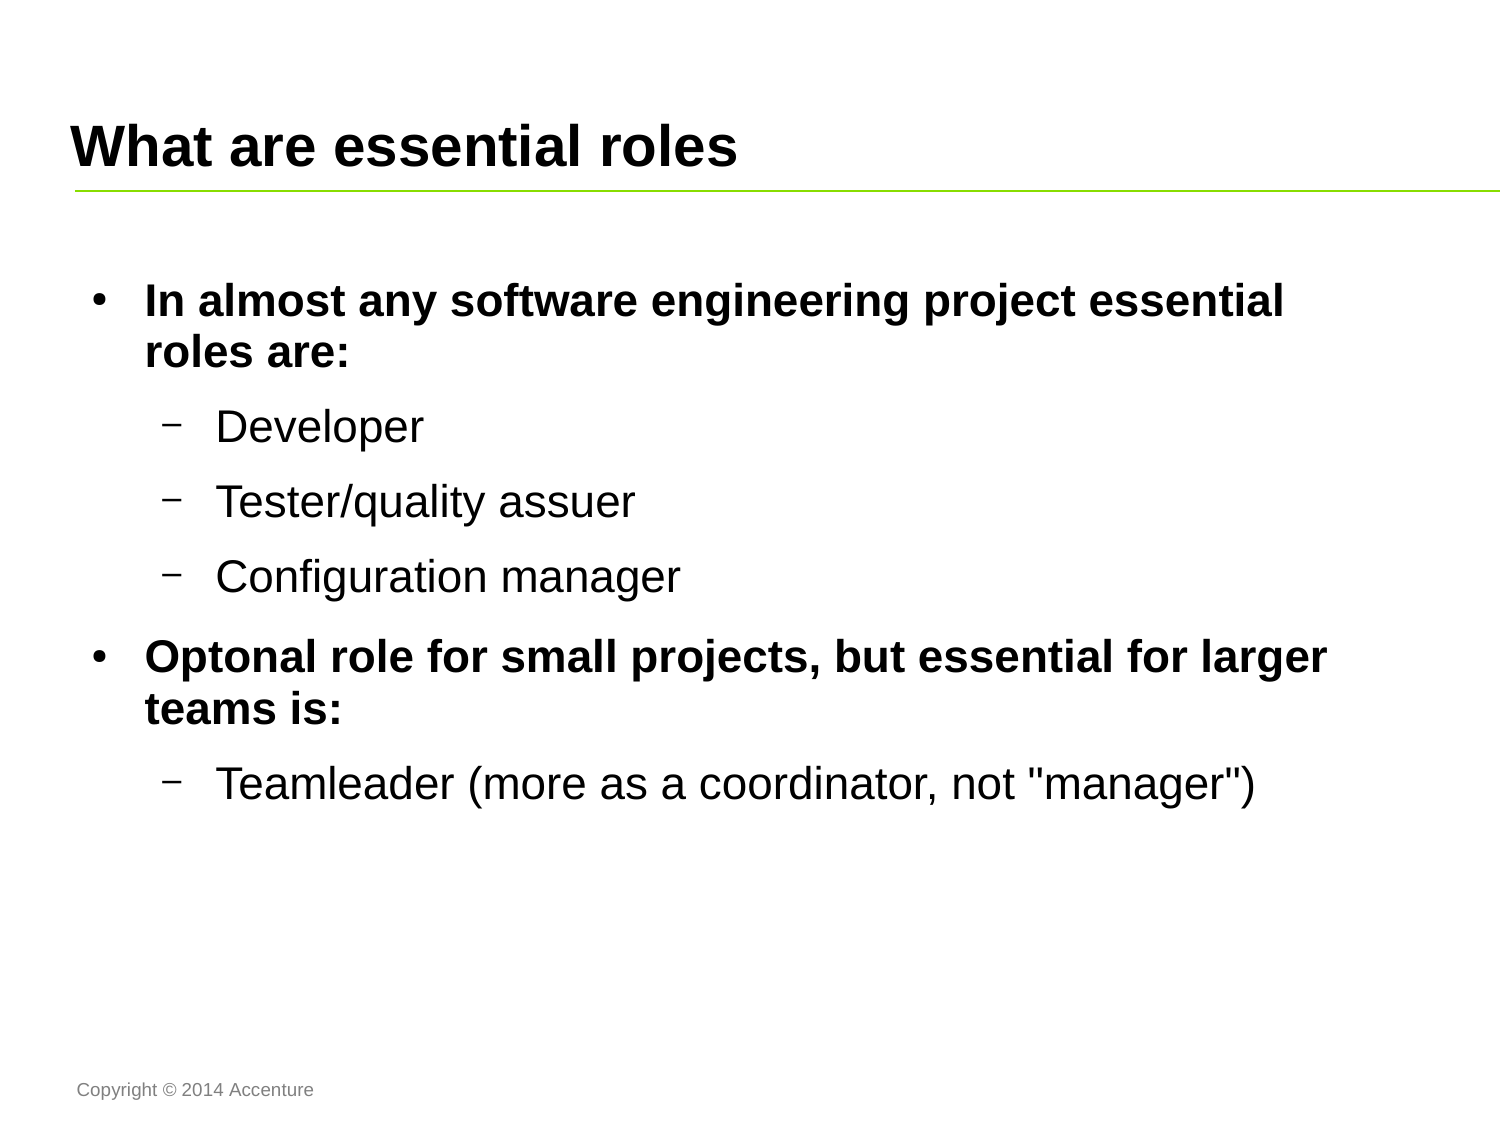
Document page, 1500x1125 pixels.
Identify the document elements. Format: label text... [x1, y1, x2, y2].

title What are essential roles [70, 80, 1421, 213]
list In almost any software engineering project essential roles are: Developer Tester/quality assuer Configuration manager Optonal role for small projects, but essential for larger teams is: Teamleader (more as a coordinator, not "manager") [73, 274, 1394, 1125]
